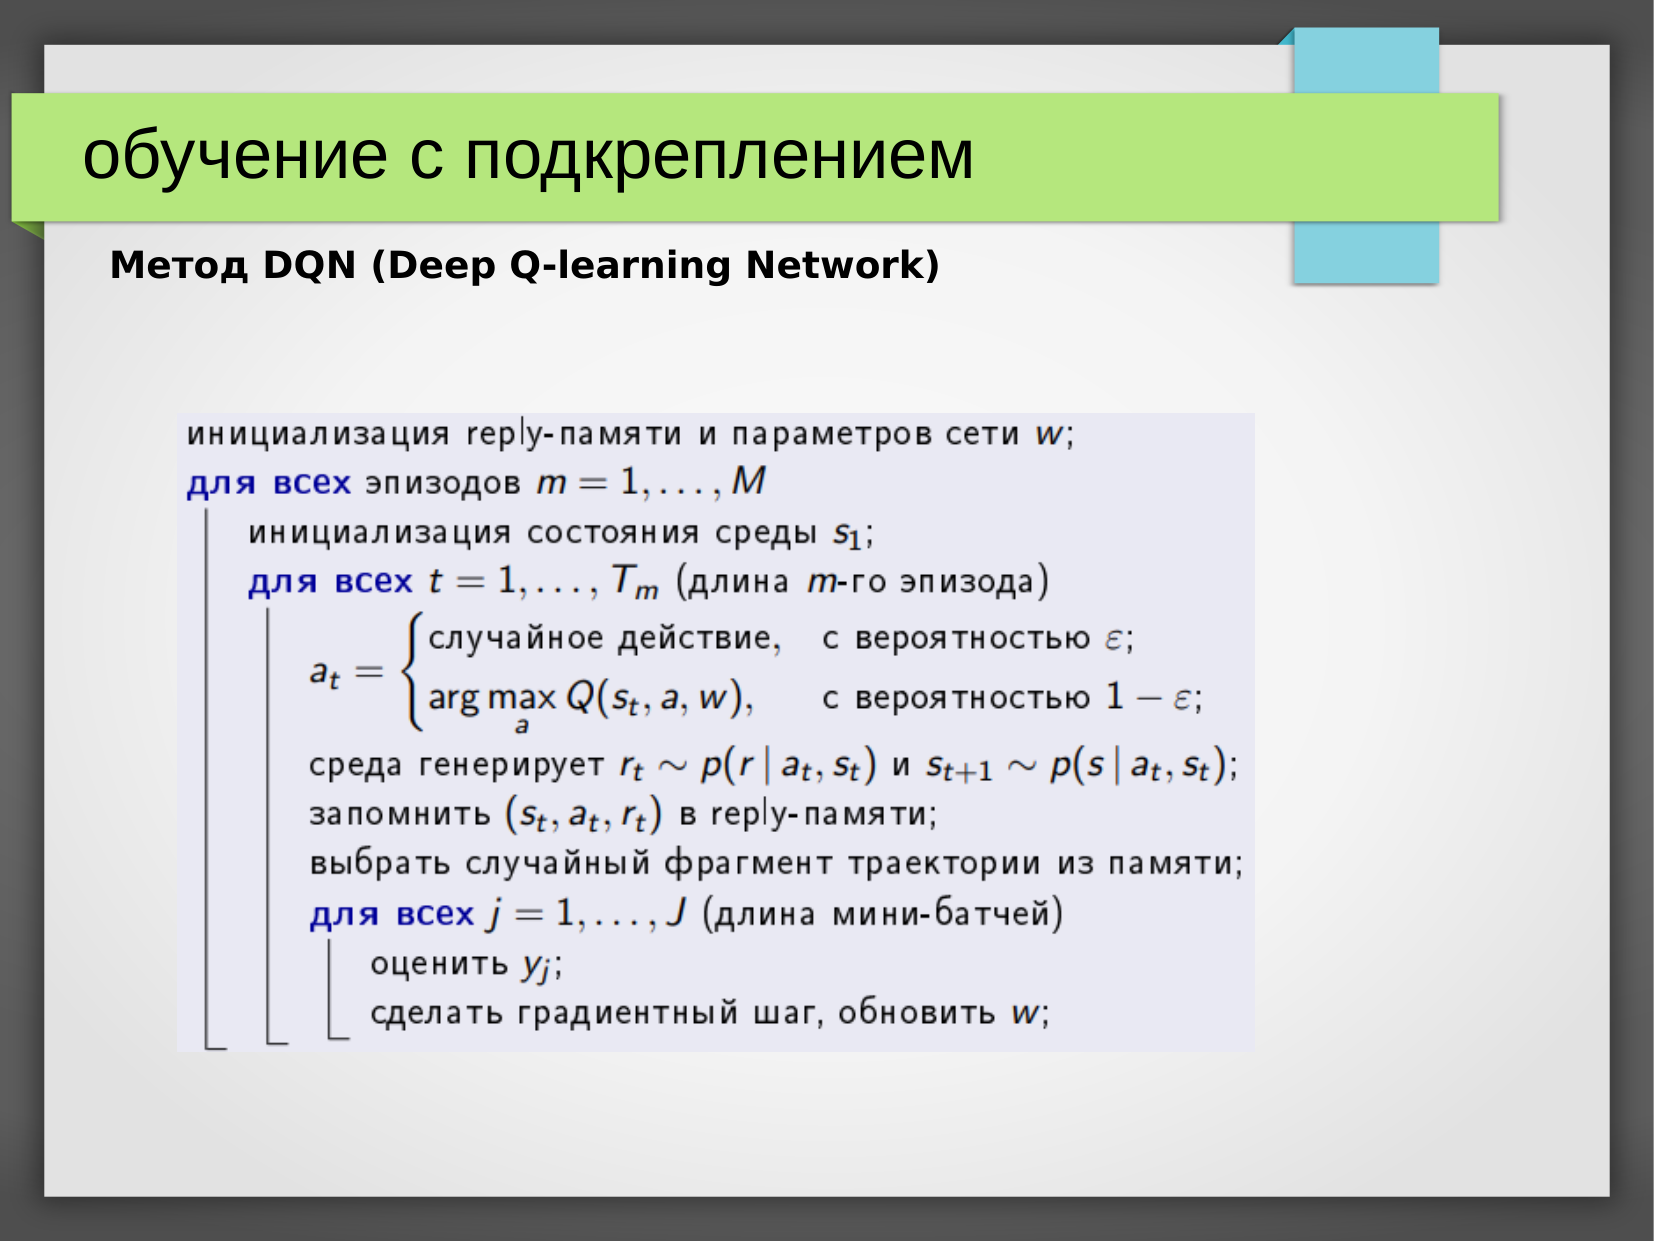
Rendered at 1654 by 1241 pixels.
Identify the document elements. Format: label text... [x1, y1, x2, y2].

text_box Метод DQN (Deep Q-learning Network) [94, 236, 1004, 296]
picture [0, 0, 1654, 1241]
title обучение с подкреплением [82, 94, 1264, 213]
